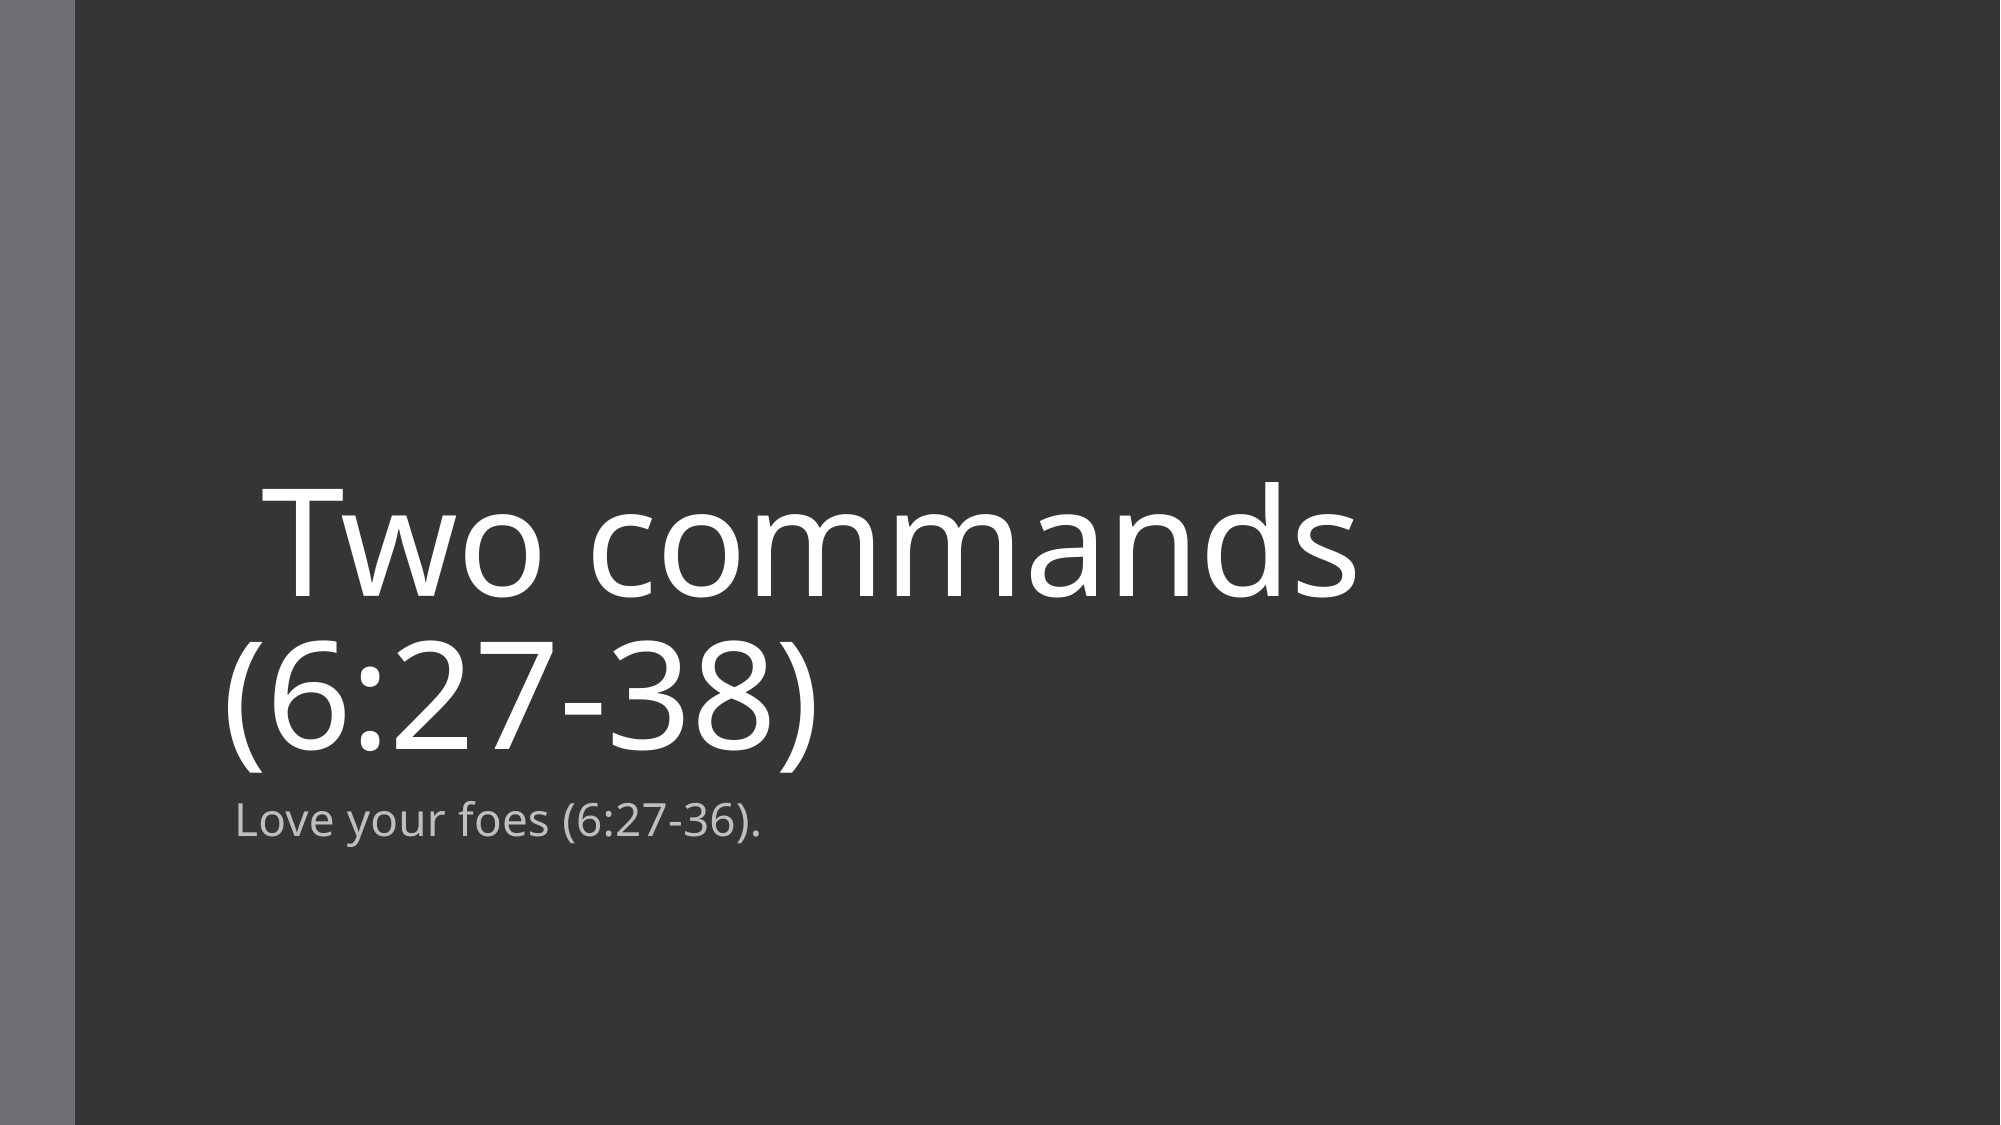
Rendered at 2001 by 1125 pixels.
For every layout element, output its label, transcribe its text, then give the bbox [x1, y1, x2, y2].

subtitle Love your foes (6:27-36). [206, 787, 1752, 1066]
title Two commands (6:27-38) [206, 124, 1752, 787]
